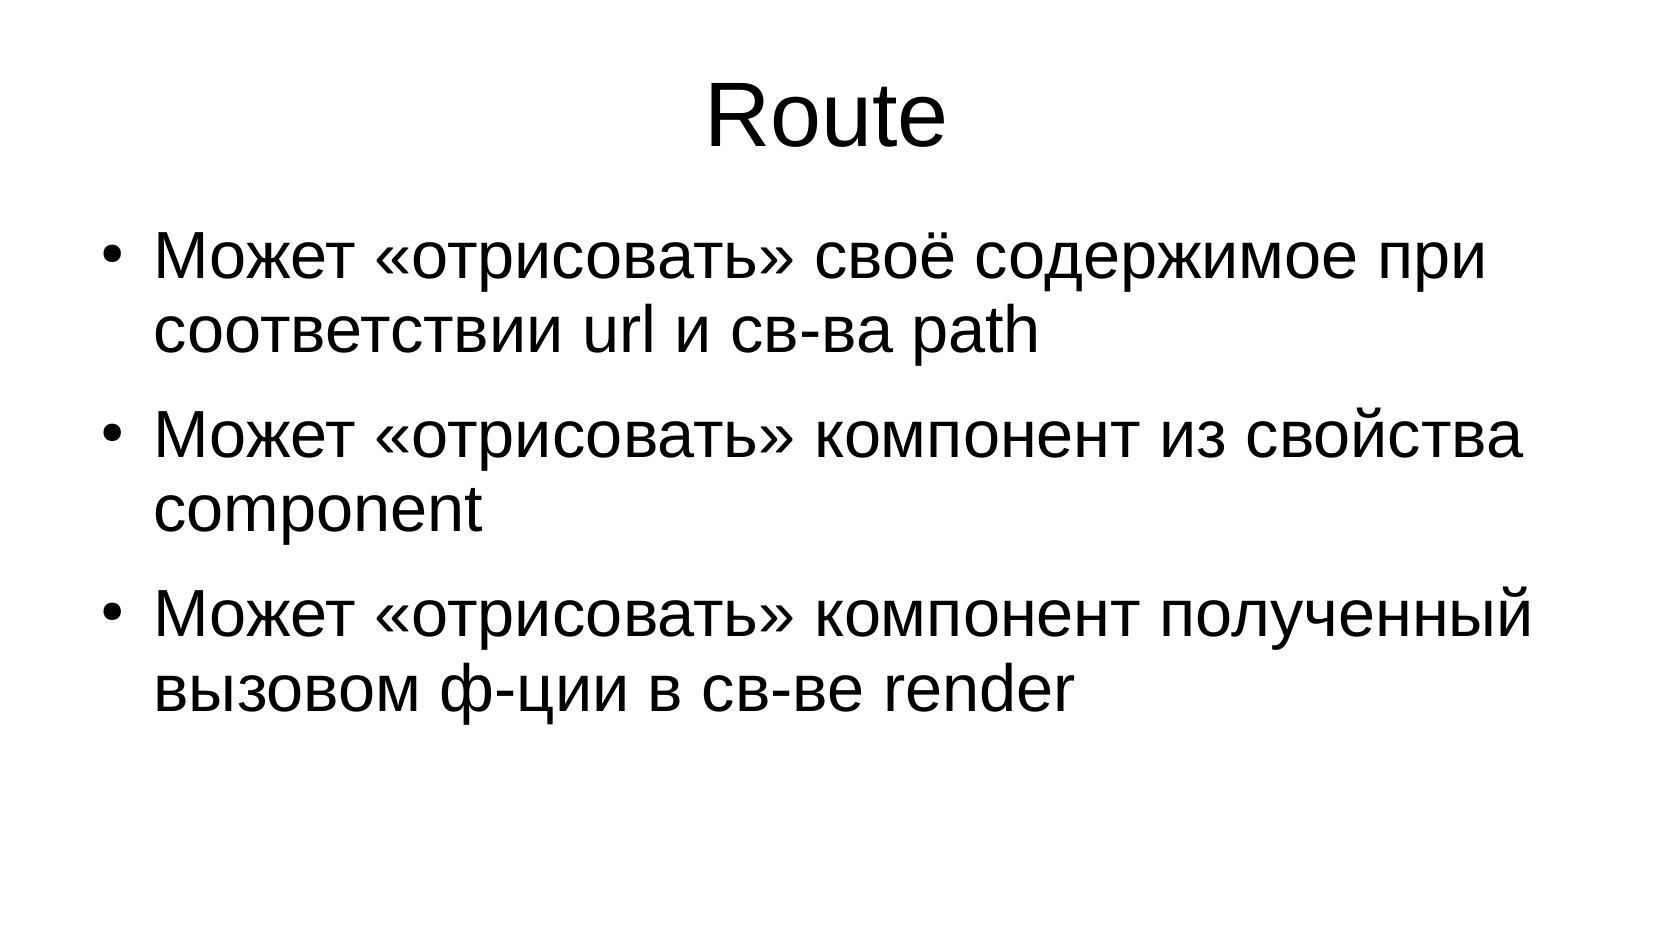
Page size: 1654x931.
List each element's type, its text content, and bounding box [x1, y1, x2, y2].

title Route [82, 37, 1571, 193]
list Может «отрисовать» своё содержимое при соответствии url и св-ва path Может «отрисовать» компонент из свойства component Может «отрисовать» компонент полученный вызовом ф-ции в св-ве render [82, 217, 1571, 758]
